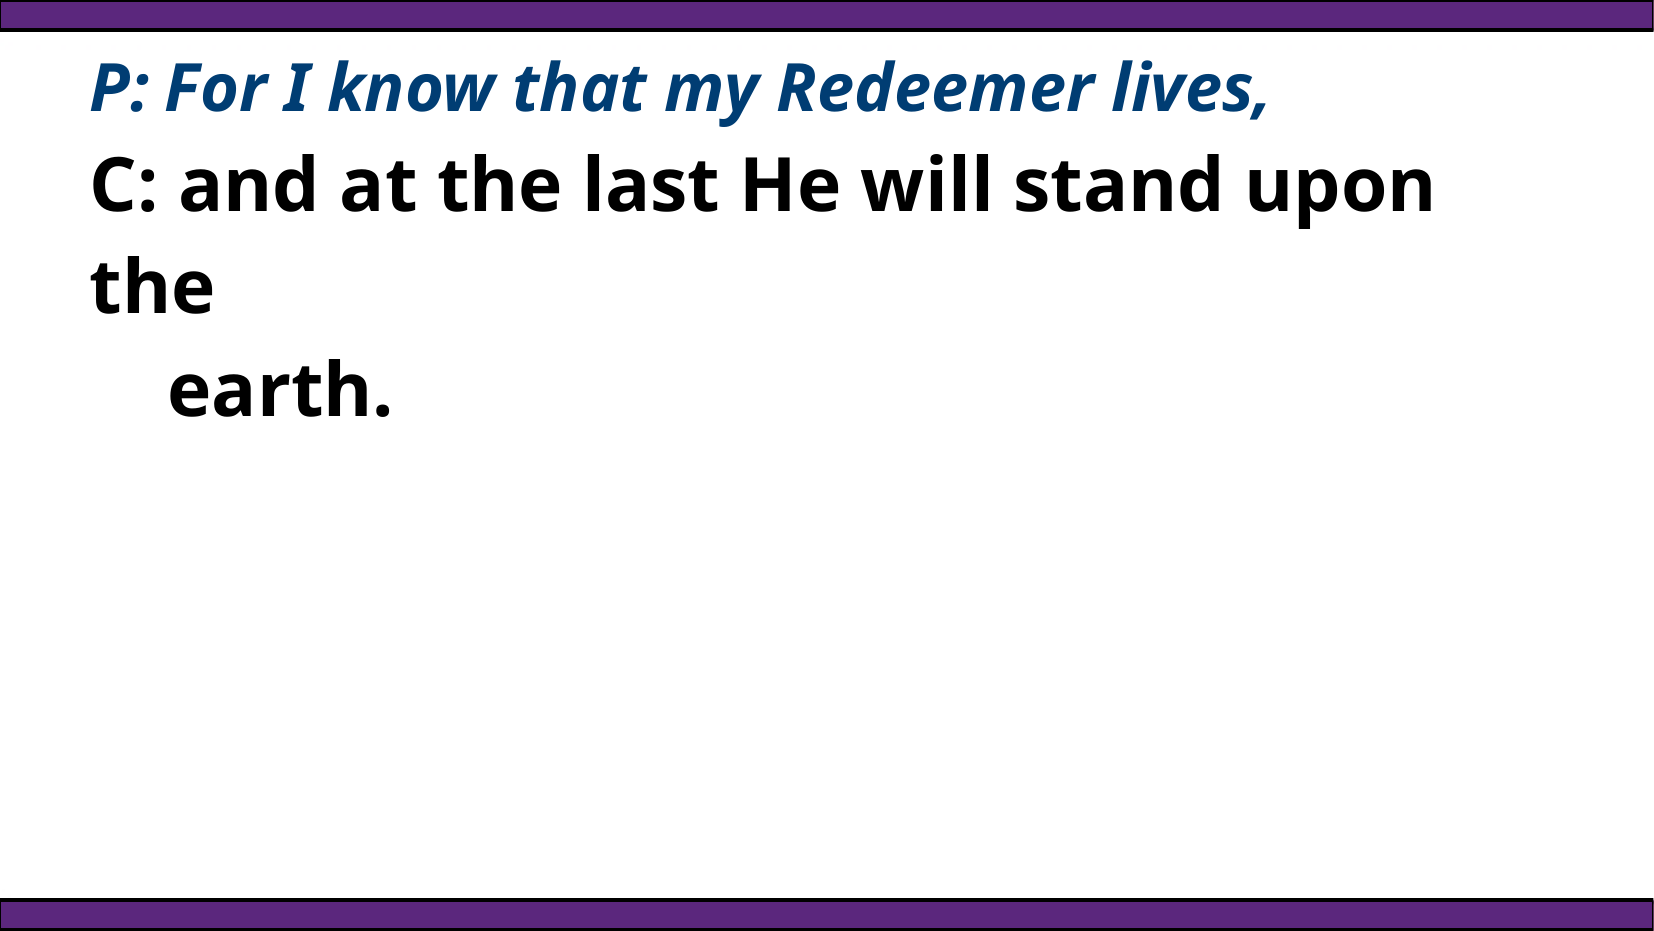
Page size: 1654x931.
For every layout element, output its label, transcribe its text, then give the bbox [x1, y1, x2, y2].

text_box P: For I know that my Redeemer lives, C: and at the last He will stand upon the earth. [75, 33, 1576, 358]
picture [0, 31, 1654, 900]
text_box [0, 0, 1654, 31]
text_box [0, 900, 1654, 931]
